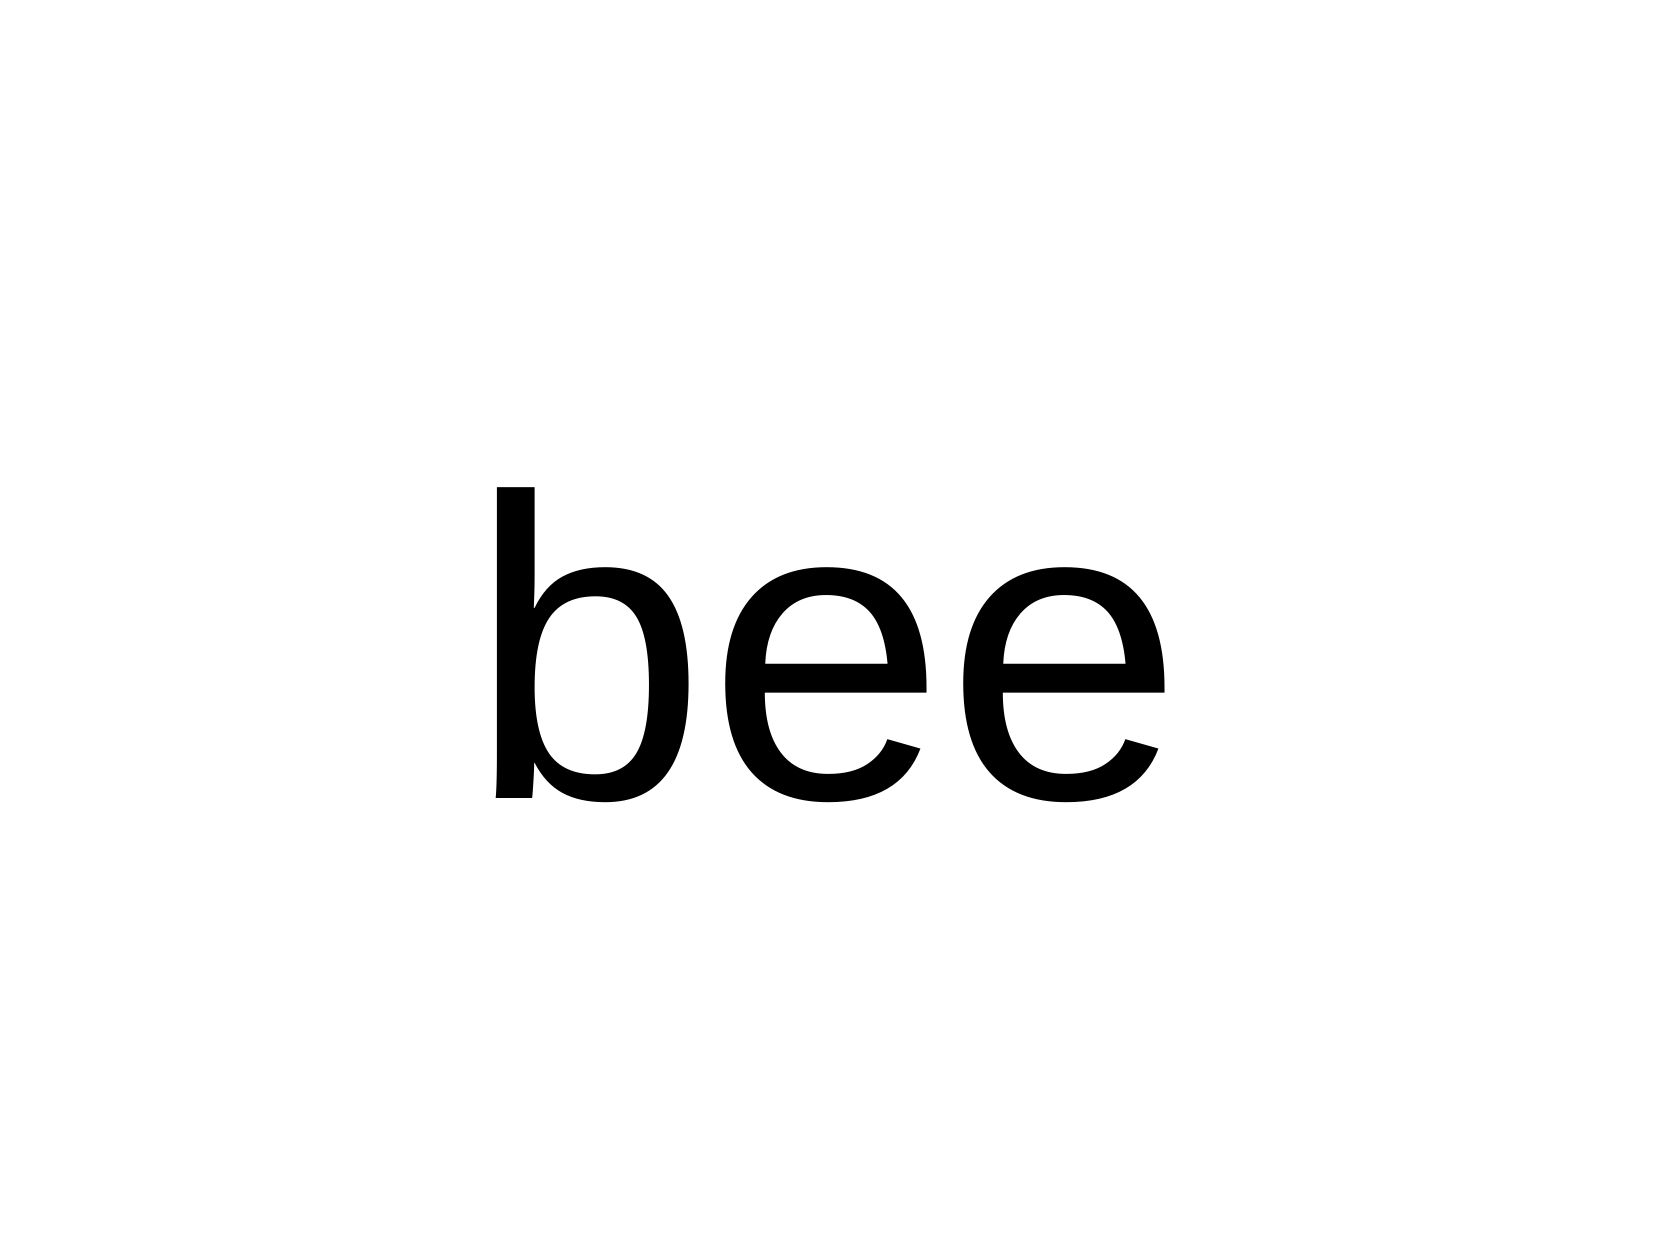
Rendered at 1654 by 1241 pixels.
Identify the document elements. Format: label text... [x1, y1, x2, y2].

subtitle bee [82, 290, 1571, 1010]
